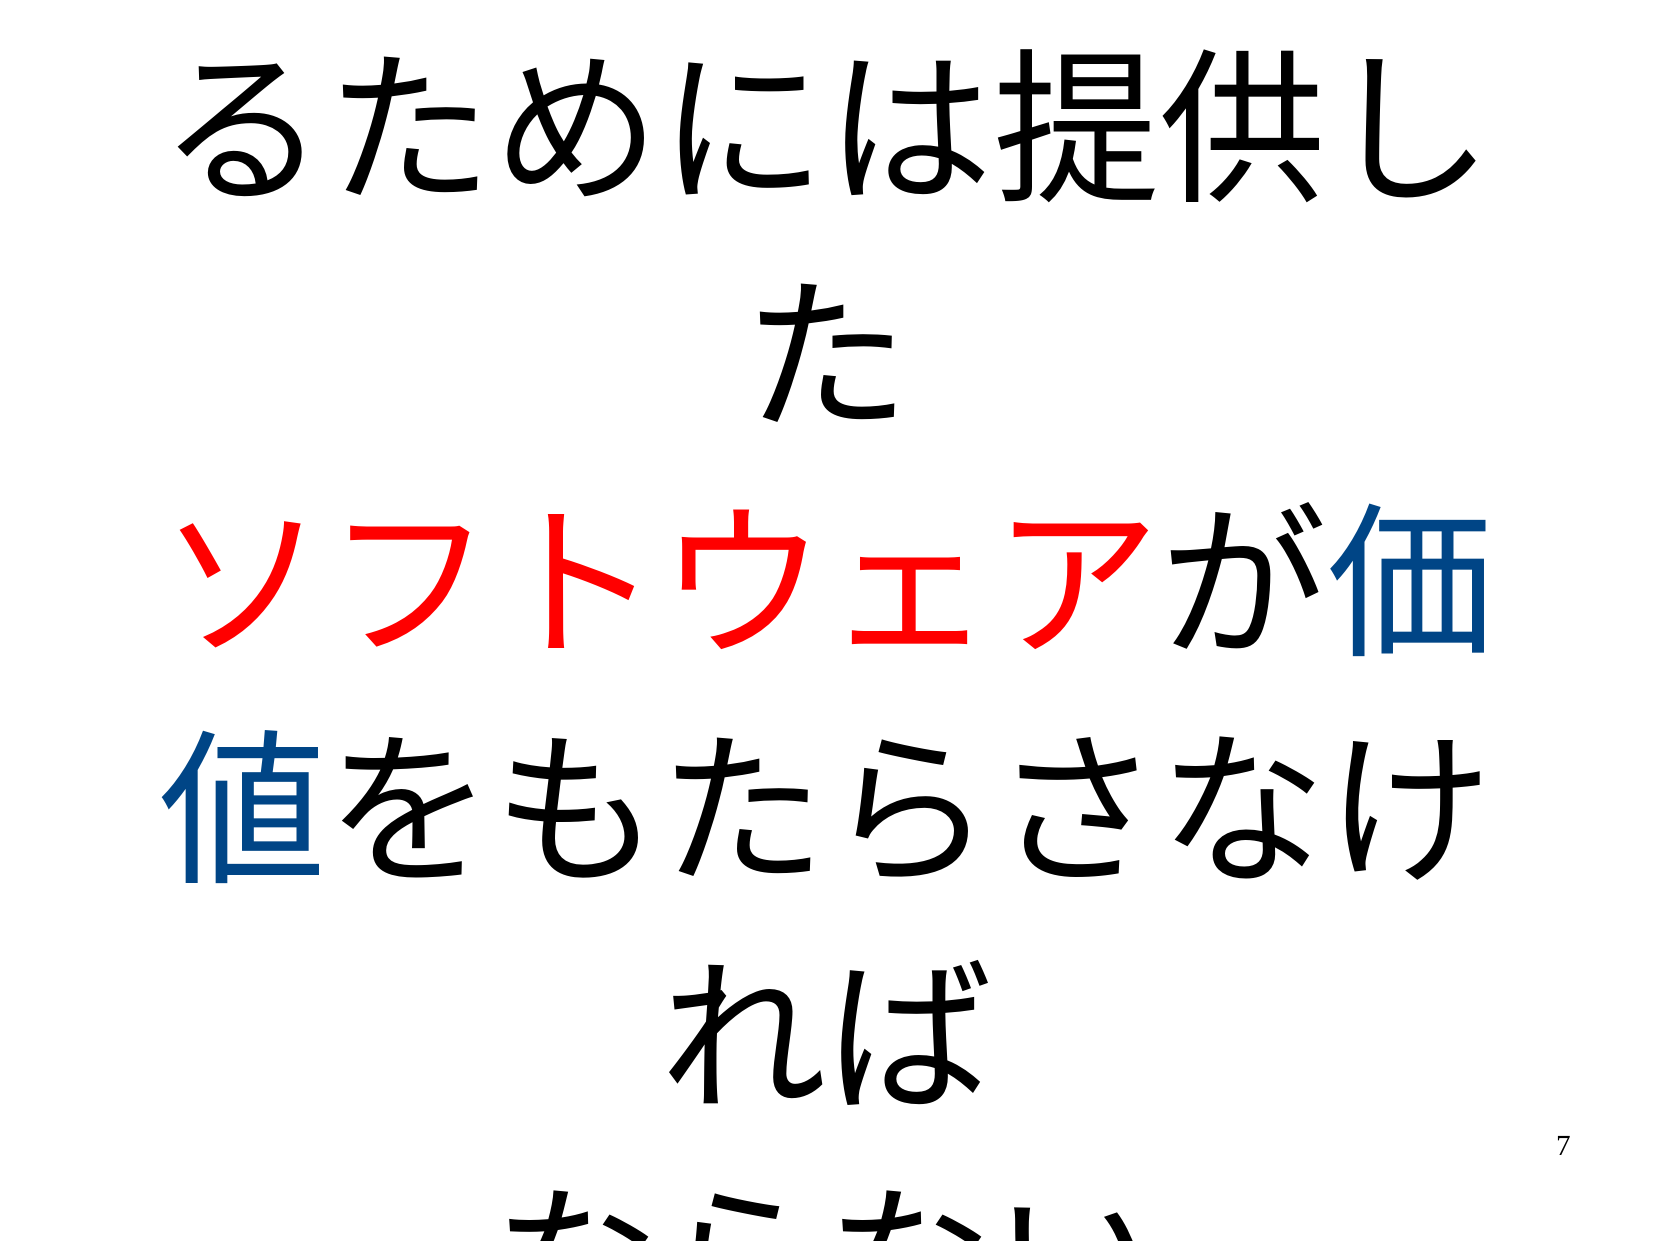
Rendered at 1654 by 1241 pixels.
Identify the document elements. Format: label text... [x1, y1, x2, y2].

subtitle お客さんが満足するためには提供した ソフトウェアが価値をもたらさなければ ならない [82, 56, 1571, 1102]
